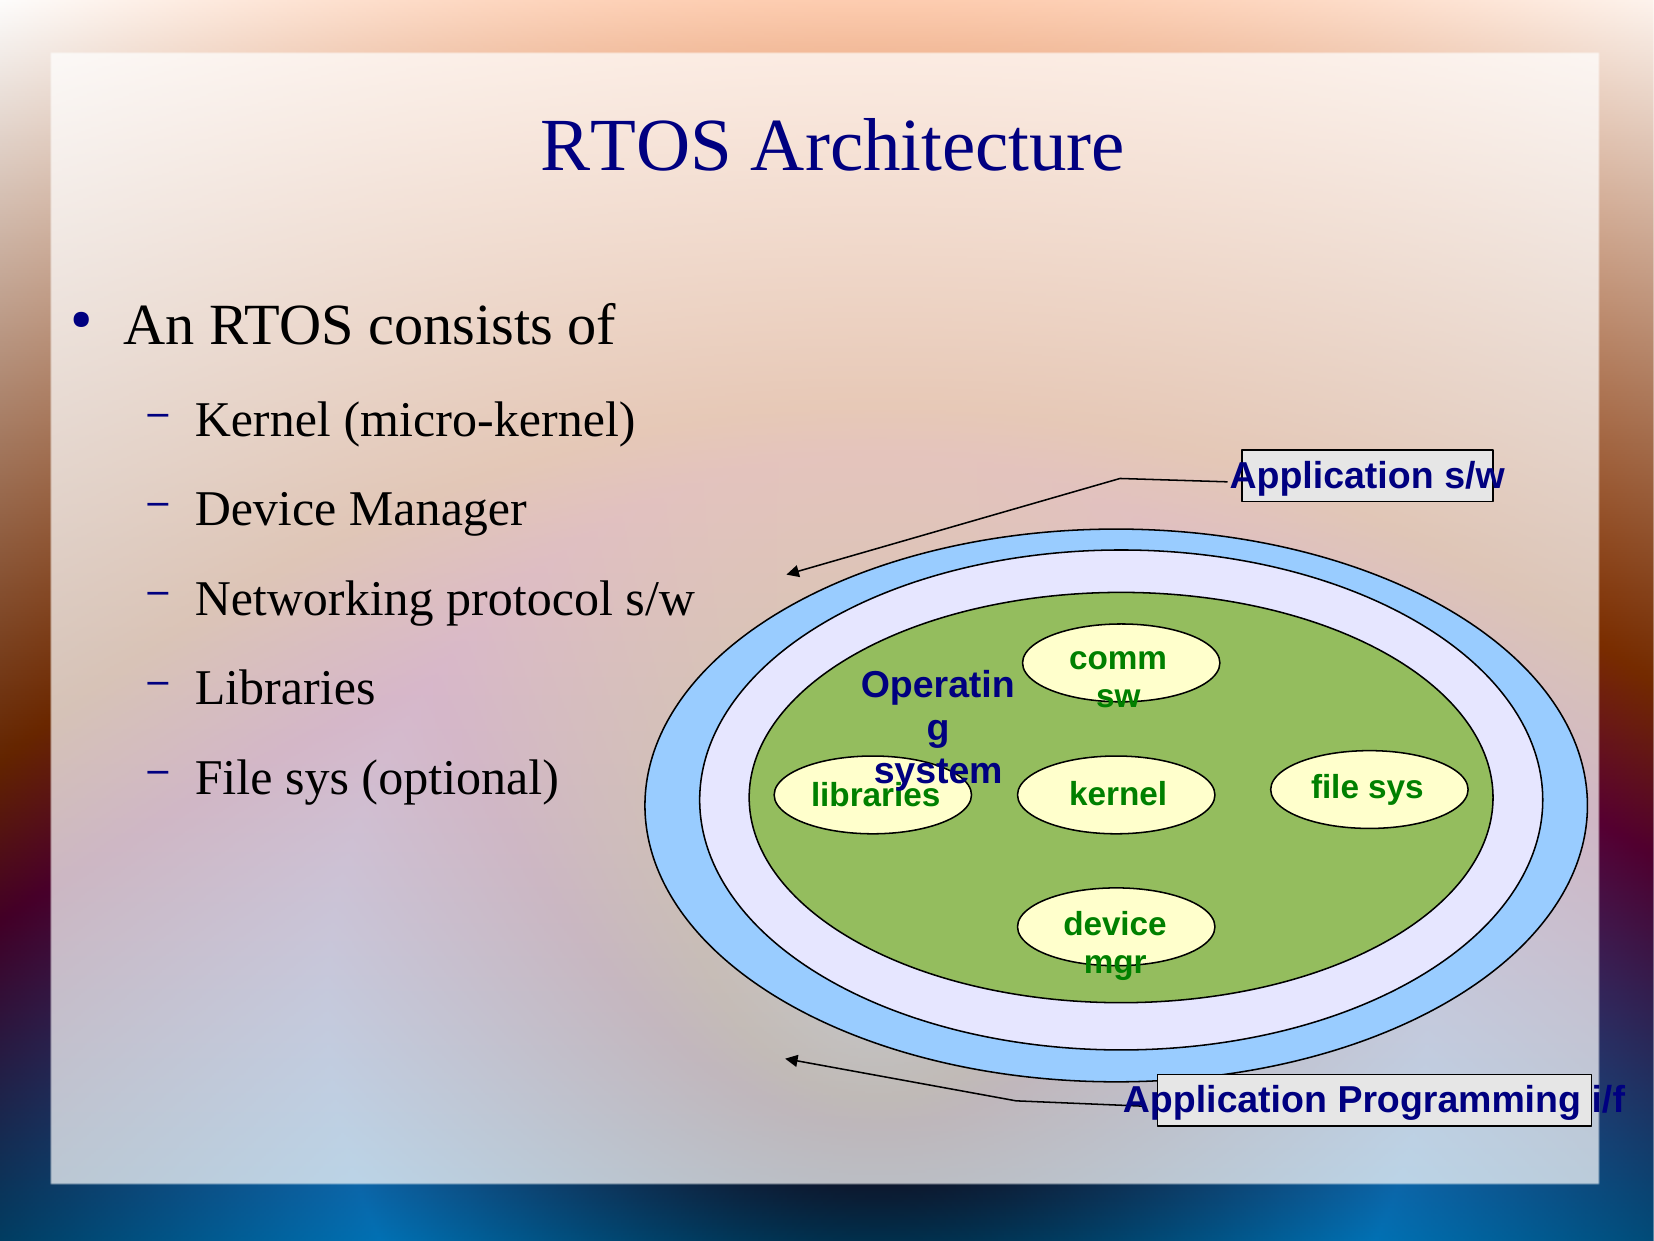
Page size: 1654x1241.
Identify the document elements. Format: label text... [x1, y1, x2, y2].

text_box Application s/w [1242, 450, 1493, 501]
text_box comm sw [1045, 639, 1192, 716]
text_box file sys [1294, 767, 1441, 806]
text_box Operating system [857, 663, 1019, 792]
title RTOS Architecture [83, 86, 1584, 200]
text_box kernel [1045, 775, 1192, 814]
text_box device mgr [1030, 905, 1200, 982]
text_box Application Programming i/f [1157, 1074, 1591, 1126]
picture [0, 0, 1654, 1241]
text_box libraries [802, 776, 949, 815]
text_box An RTOS consists of Kernel (micro-kernel) Device Manager Networking protocol s/w Libraries File sys (optional) [53, 283, 826, 939]
text_box [644, 529, 1588, 1082]
